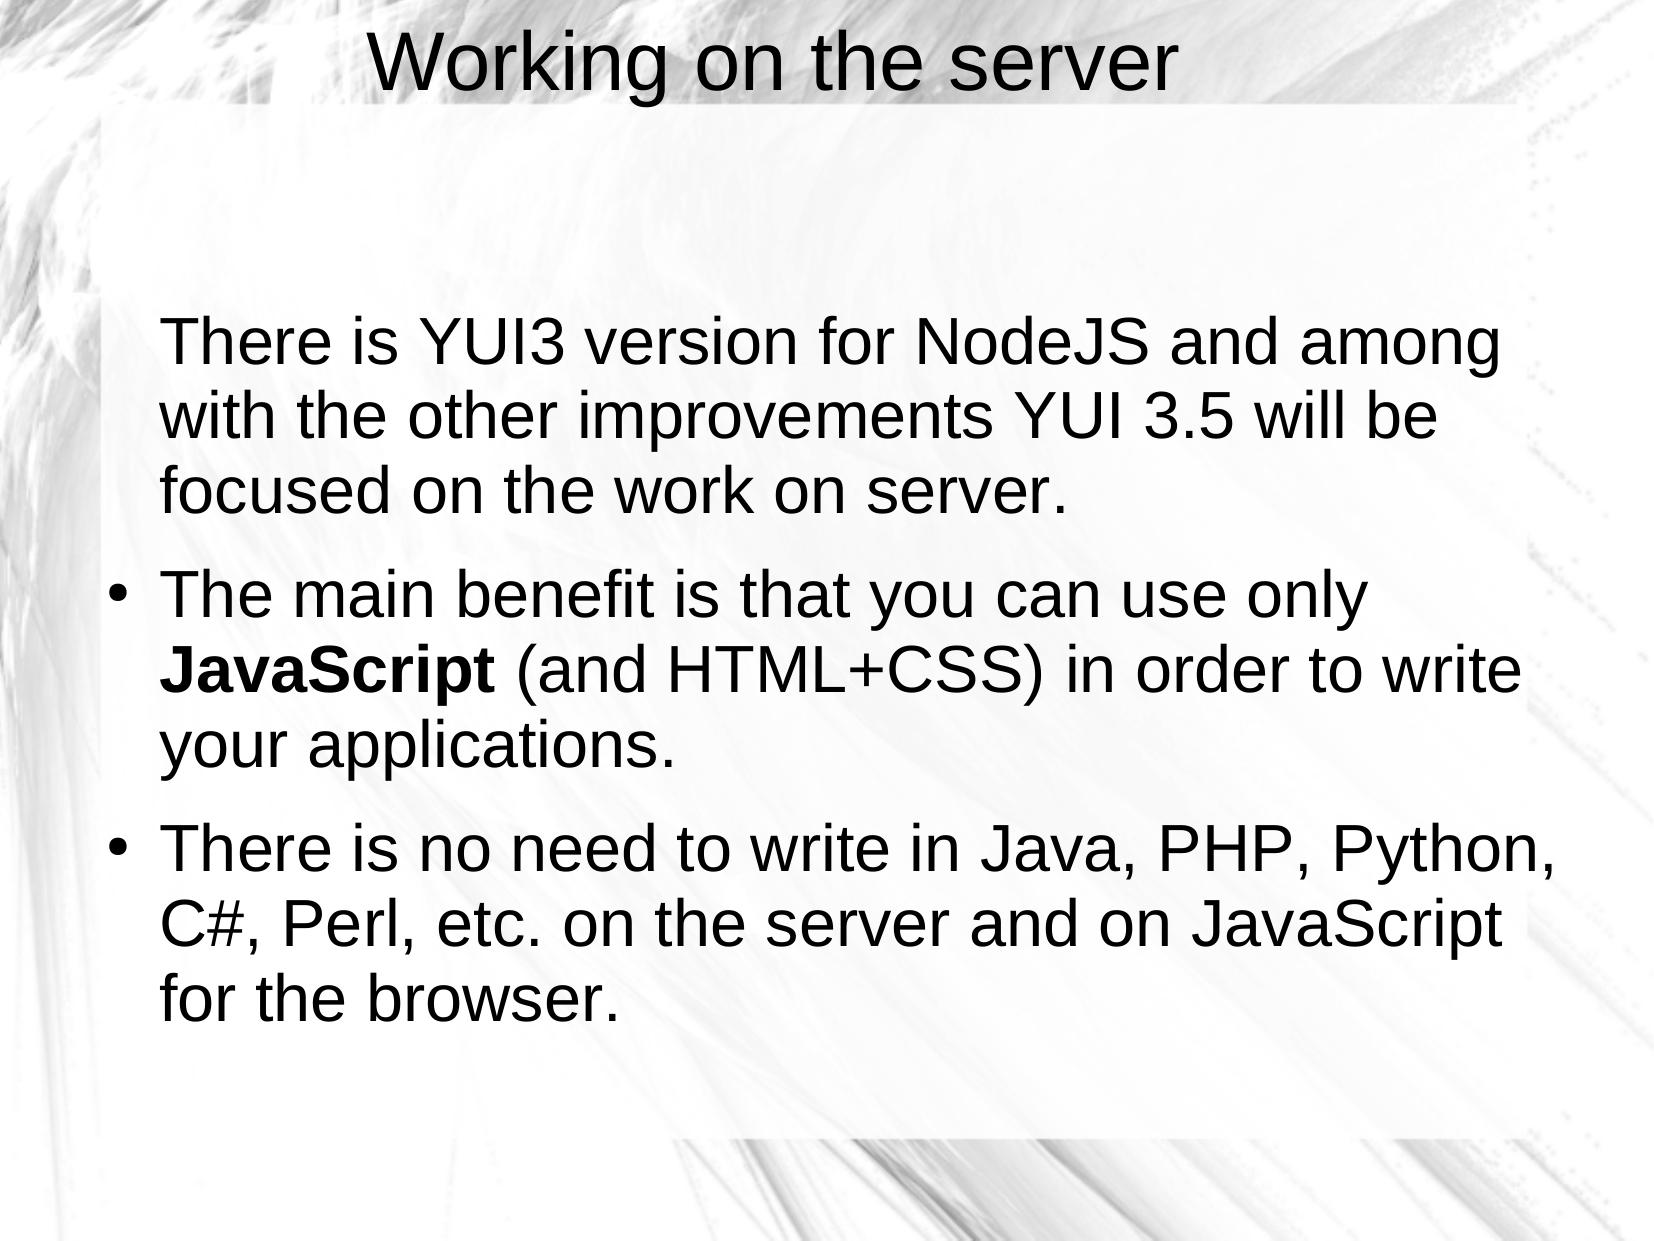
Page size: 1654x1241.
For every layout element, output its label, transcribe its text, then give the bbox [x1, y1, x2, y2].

title Working on the server [29, 15, 1518, 109]
list There is YUI3 version for NodeJS and among with the other improvements YUI 3.5 will be focused on the work on server. The main benefit is that you can use only JavaScript (and HTML+CSS) in order to write your applications. There is no need to write in Java, PHP, Python, C#, Perl, etc. on the server and on JavaScript for the browser. [88, 303, 1577, 1123]
picture [0, 0, 1654, 1241]
